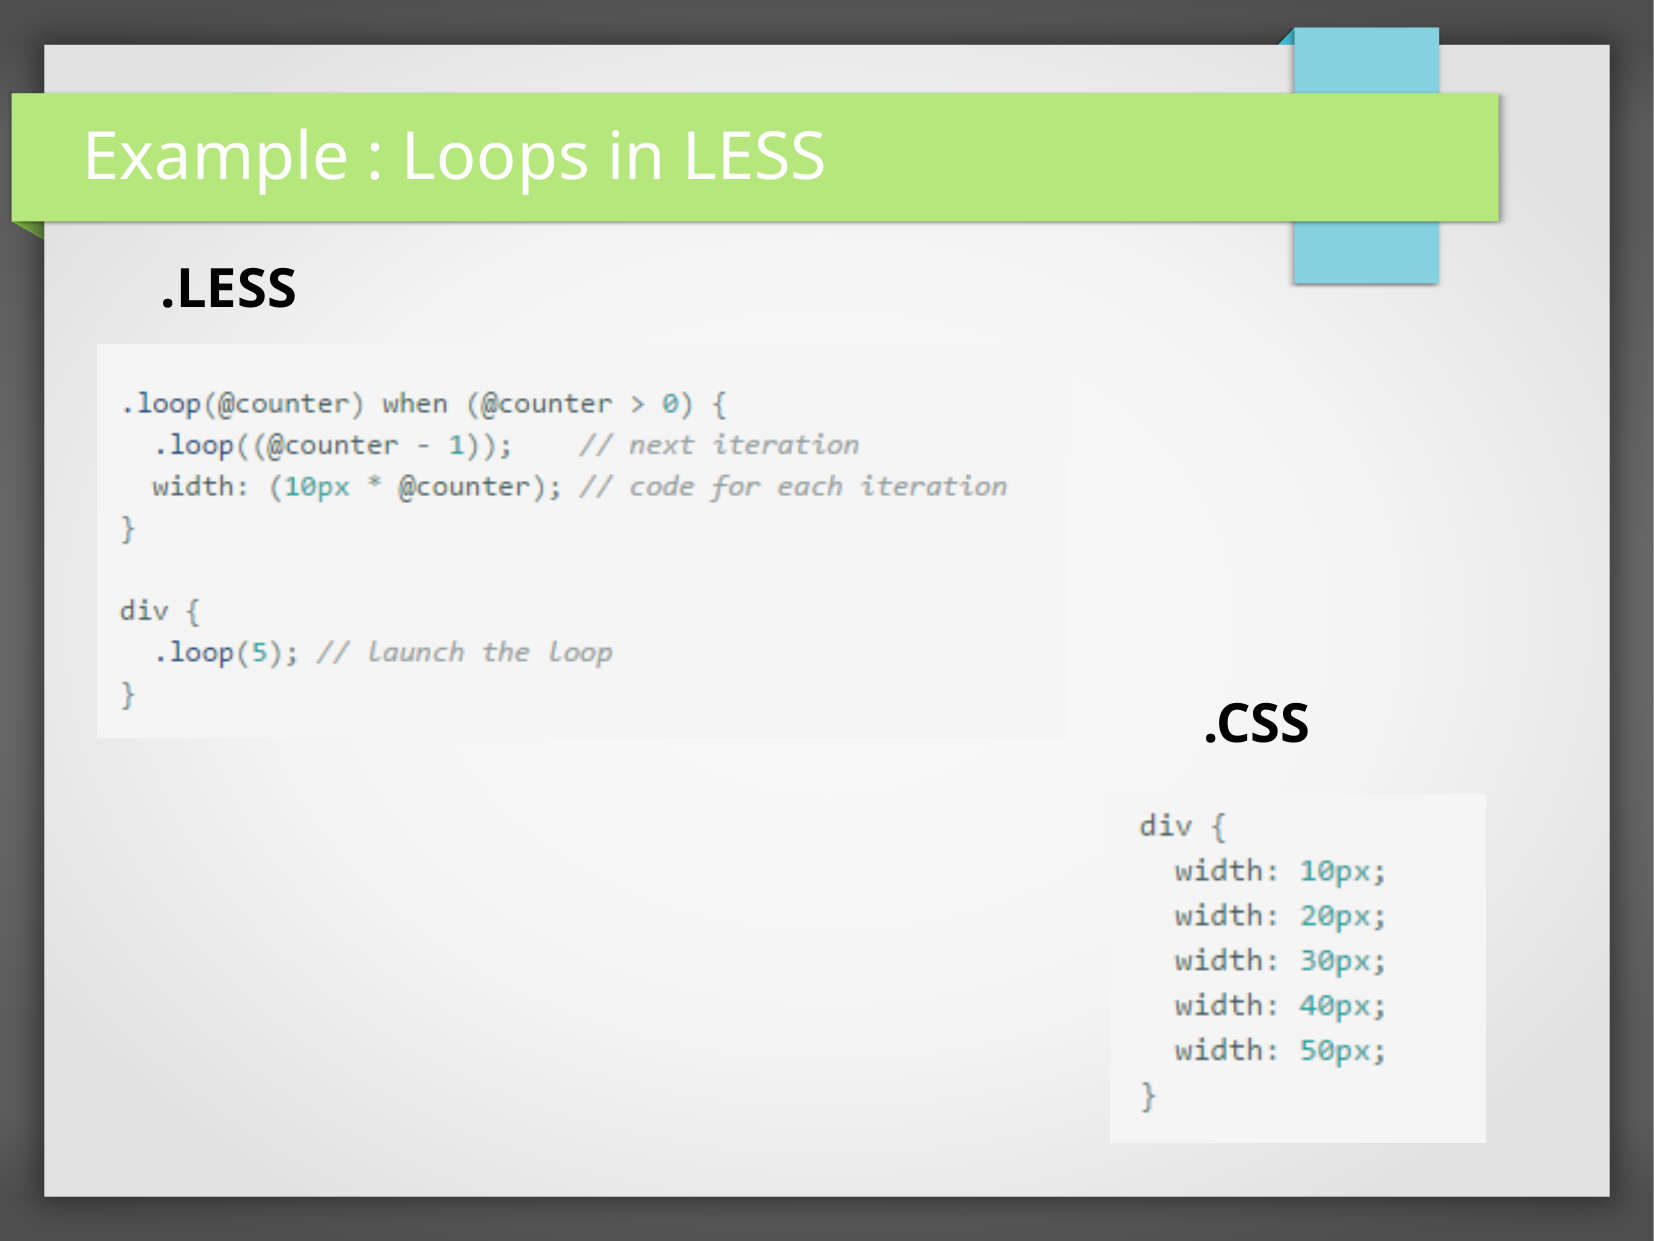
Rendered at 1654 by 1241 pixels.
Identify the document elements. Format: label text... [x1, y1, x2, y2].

picture [0, 0, 1654, 1241]
list .LESS [90, 249, 383, 331]
list .CSS [1132, 684, 1426, 766]
title Example : Loops in LESS [82, 94, 1264, 213]
